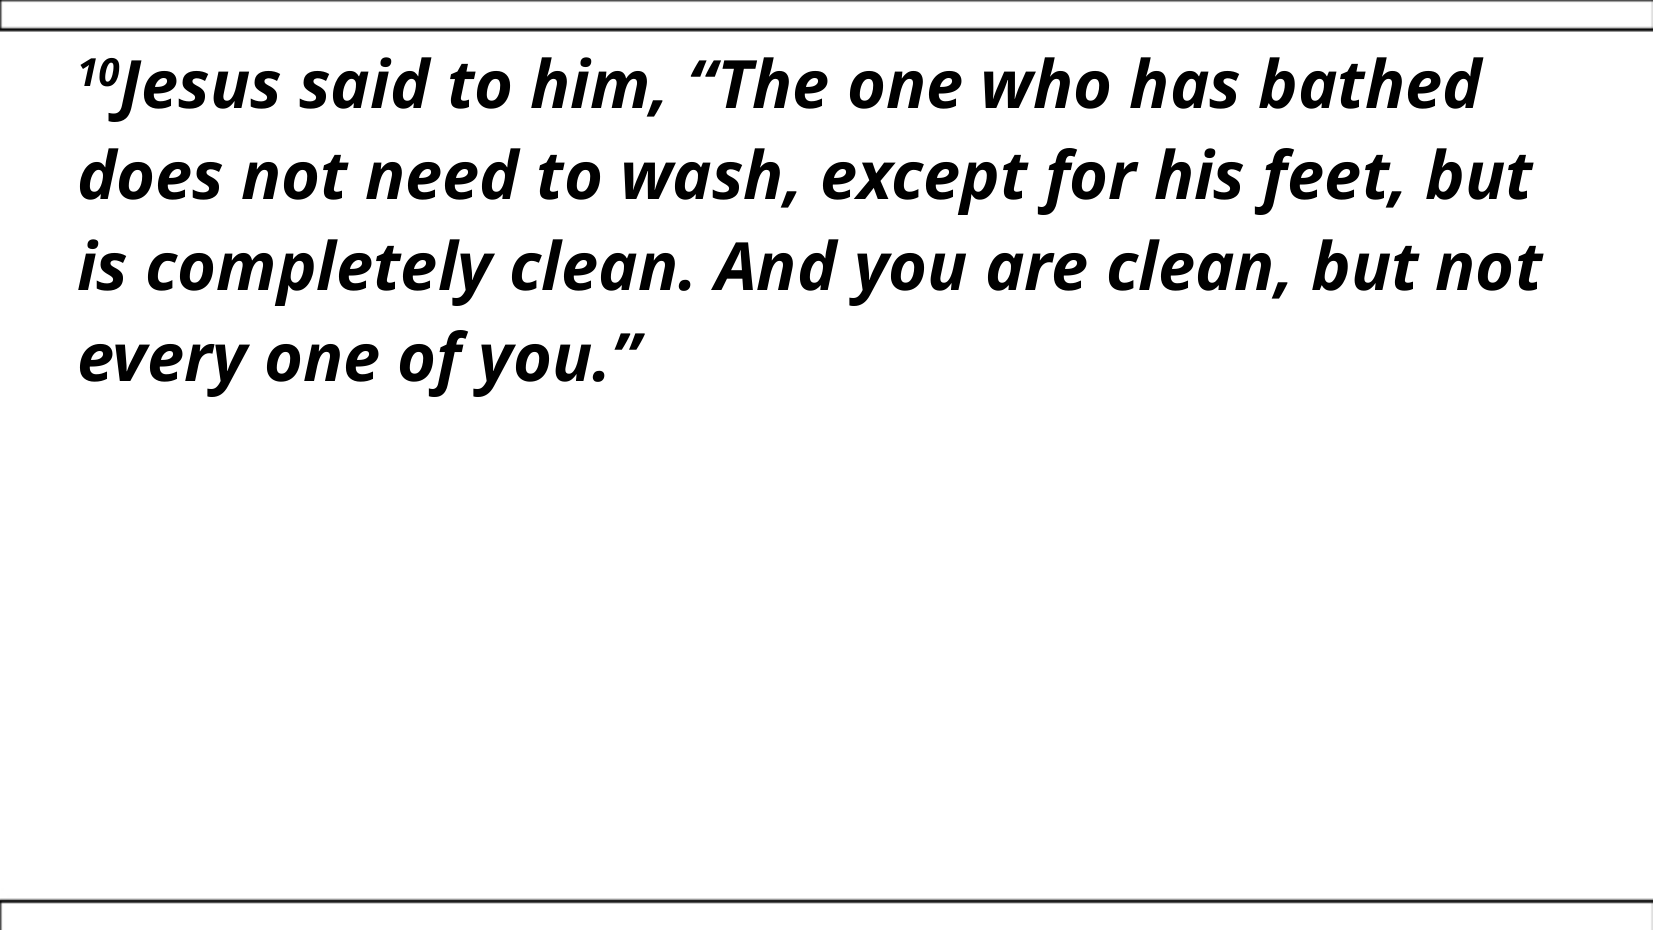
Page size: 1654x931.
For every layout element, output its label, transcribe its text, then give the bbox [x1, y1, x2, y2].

text_box 10Jesus said to him, “The one who has bathed does not need to wash, except for his feet, but is completely clean. And you are clean, but not every one of you.” [62, 30, 1593, 400]
picture [0, 0, 1653, 930]
